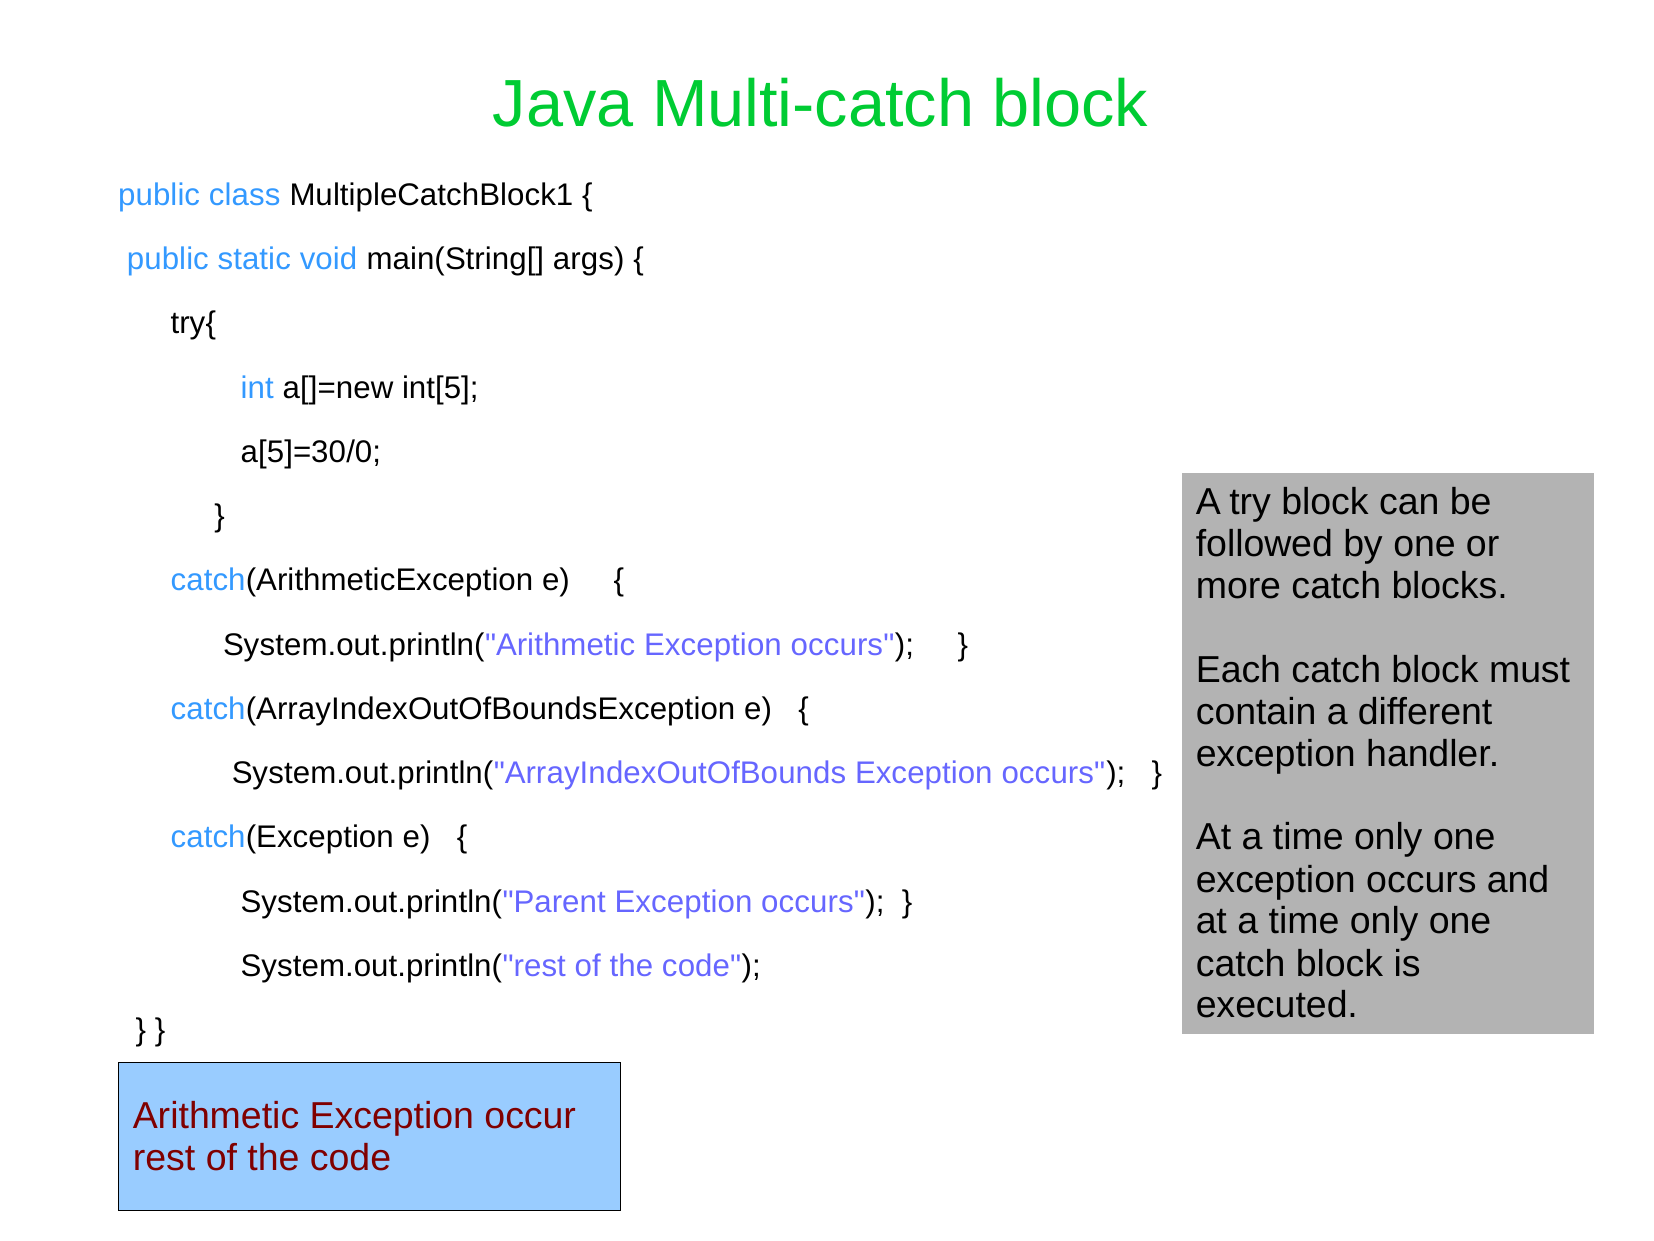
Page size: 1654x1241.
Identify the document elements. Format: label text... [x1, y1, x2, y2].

list public class MultipleCatchBlock1 { public static void main(String[] args) { try{ int a[]=new int[5]; a[5]=30/0; } catch(ArithmeticException e) { System.out.println("Arithmetic Exception occurs"); } catch(ArrayIndexOutOfBoundsException e) { System.out.println("ArrayIndexOutOfBounds Exception occurs"); } catch(Exception e) { System.out.println("Parent Exception occurs"); } System.out.println("rest of the code"); } } [47, 177, 1536, 1112]
table_header A try block can be followed by one or more catch blocks. Each catch block must contain a different exception handler. At a time only one exception occurs and at a time only one catch block is executed. [1182, 473, 1594, 1034]
text_box Arithmetic Exception occur rest of the code [118, 1062, 621, 1211]
title Java Multi-catch block [76, 0, 1565, 207]
